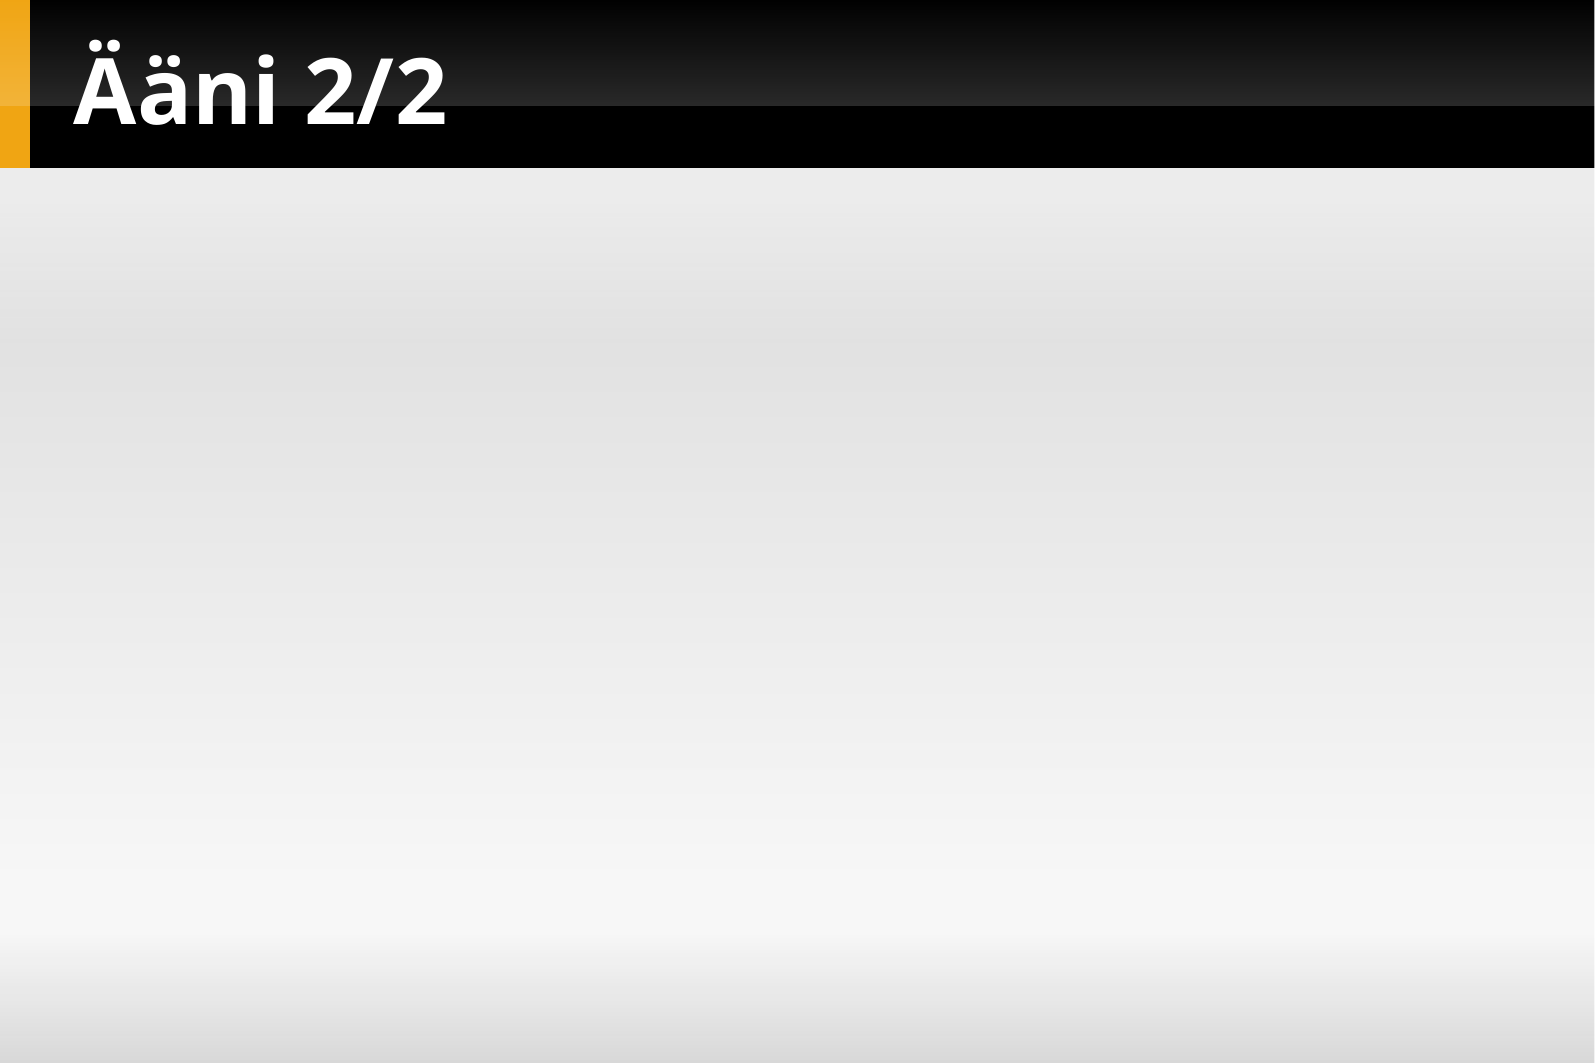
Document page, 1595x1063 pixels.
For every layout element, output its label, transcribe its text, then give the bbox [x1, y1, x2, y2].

picture [0, 0, 1595, 1063]
title Ääni 2/2 [74, 7, 1510, 171]
